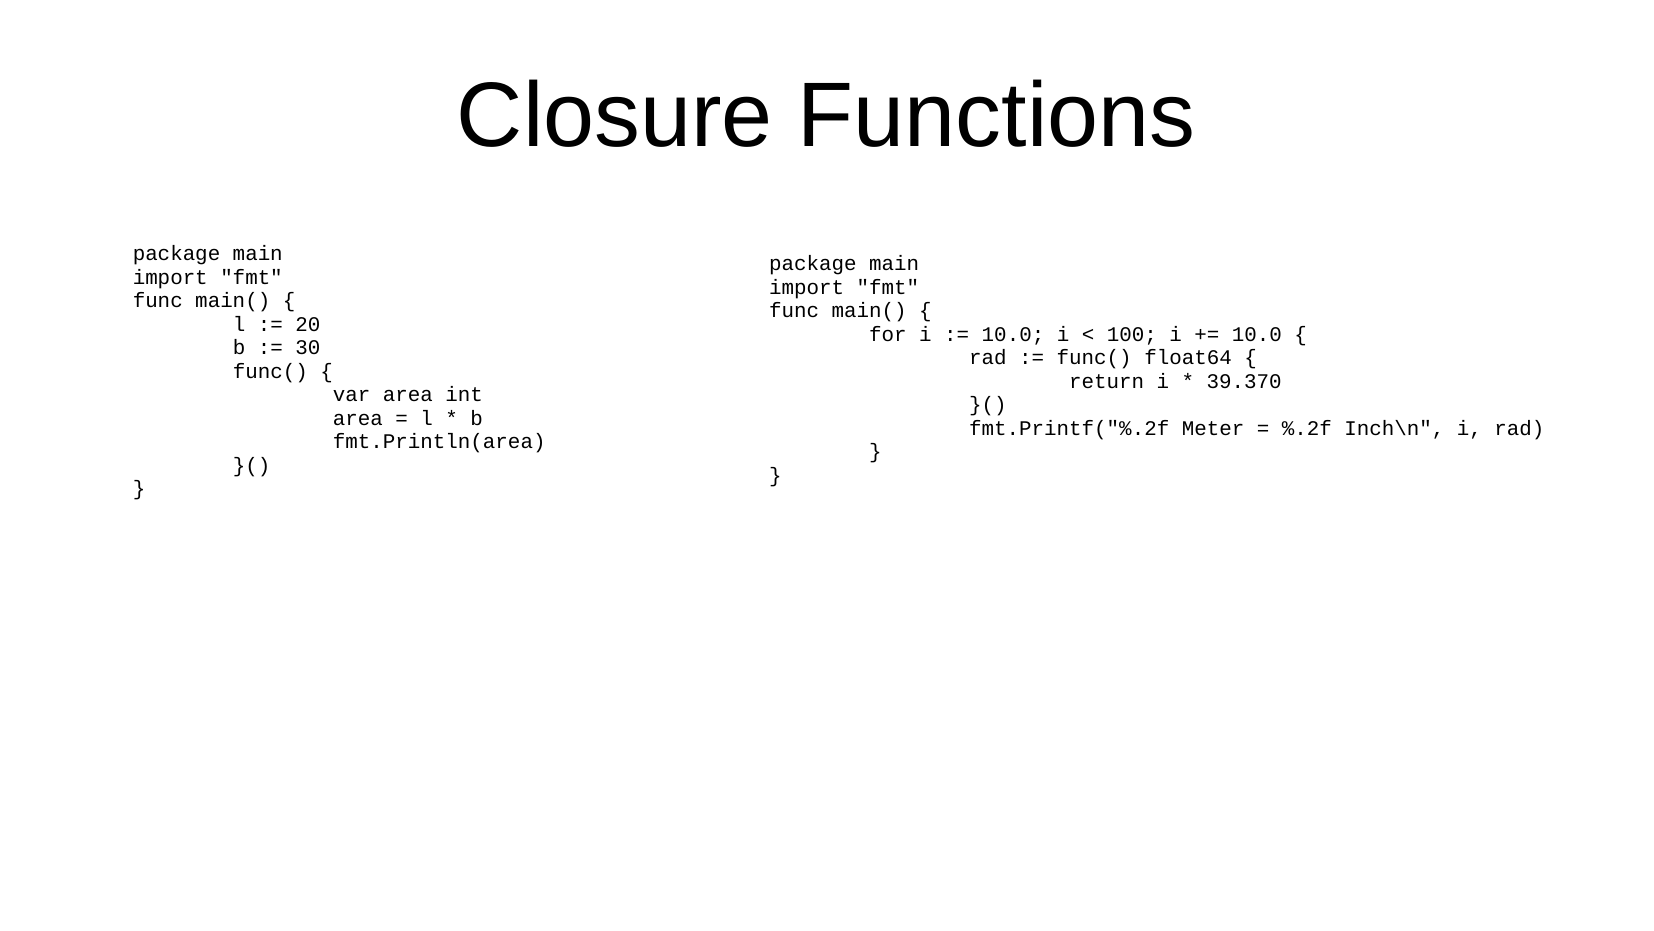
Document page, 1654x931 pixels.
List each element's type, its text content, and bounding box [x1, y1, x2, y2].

text_box package main import "fmt" func main() { l := 20 b := 30 func() { var area int area = l * b fmt.Println(area) }() } [118, 236, 1054, 604]
text_box package main import "fmt" func main() { for i := 10.0; i < 100; i += 10.0 { rad := func() float64 { return i * 39.370 }() fmt.Printf("%.2f Meter = %.2f Inch\n", i, rad) } } [754, 246, 1560, 497]
title Closure Functions [82, 37, 1571, 193]
